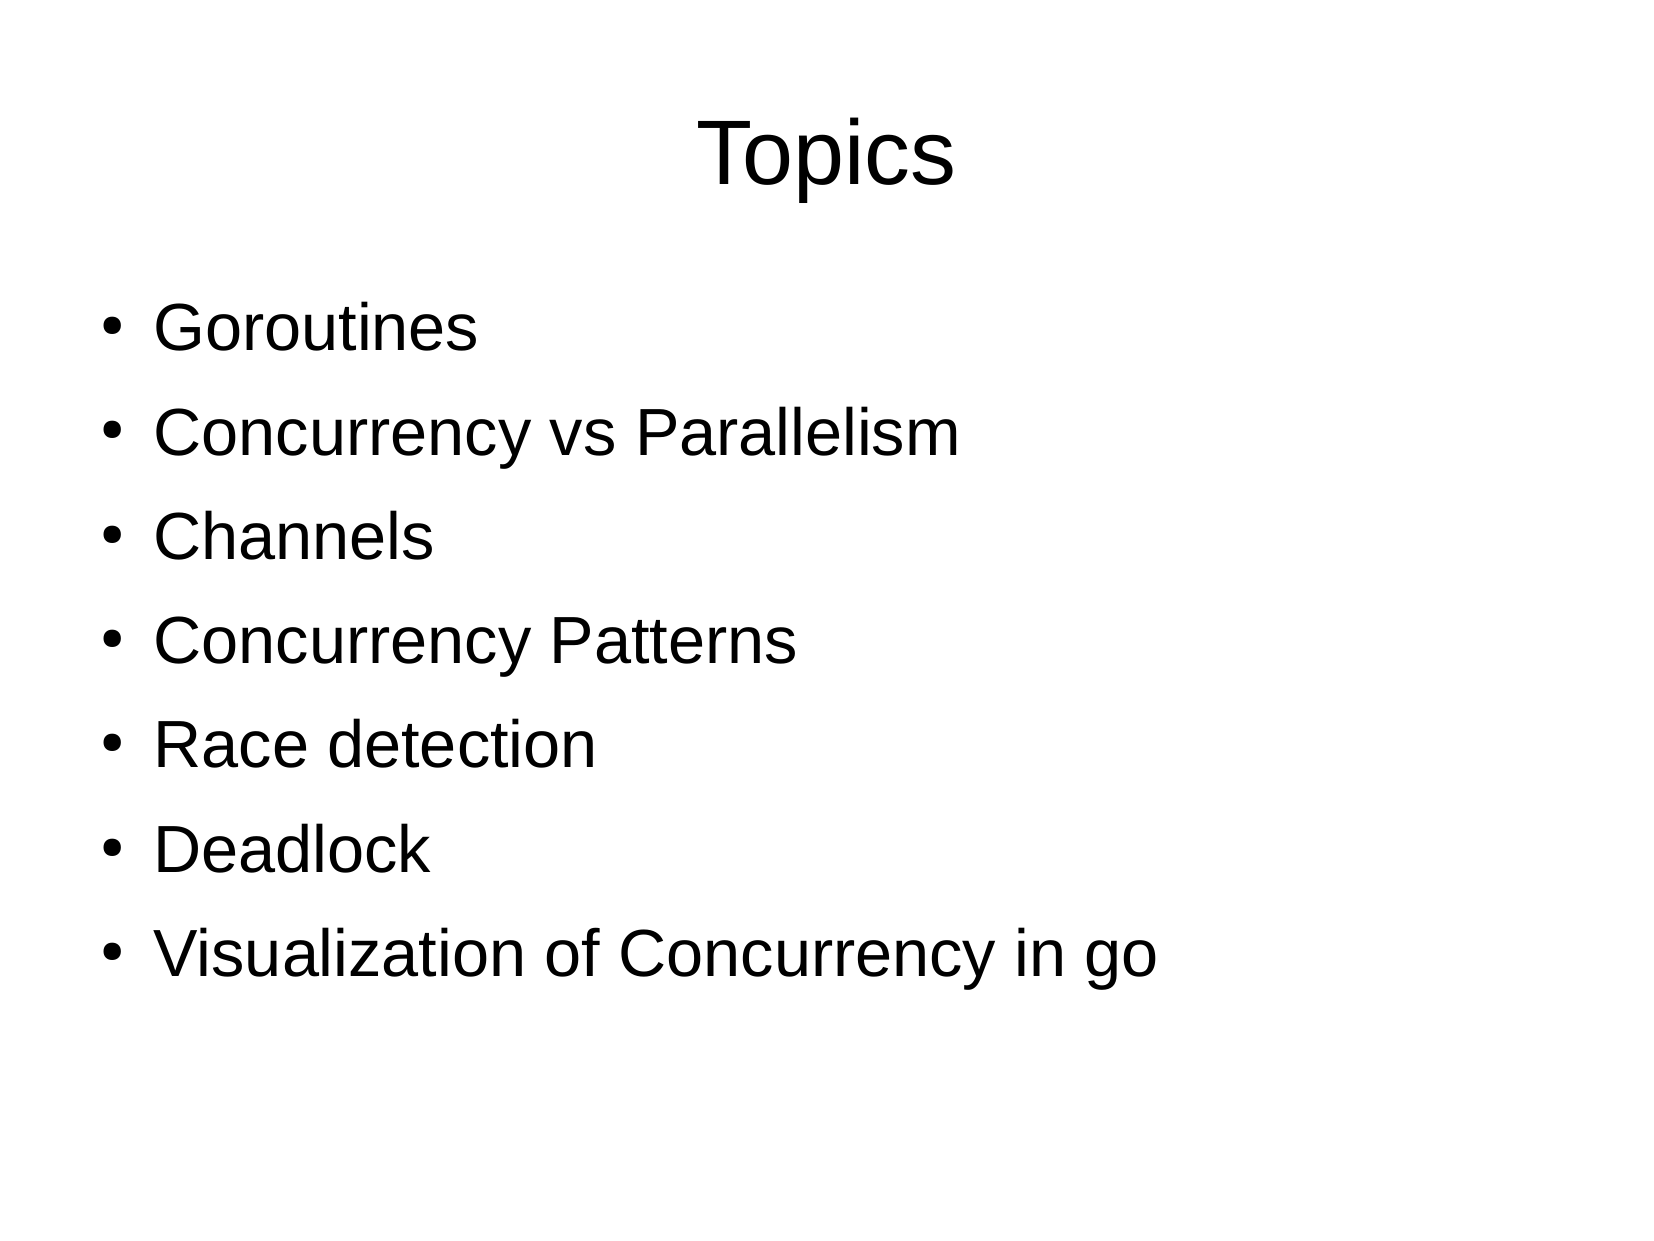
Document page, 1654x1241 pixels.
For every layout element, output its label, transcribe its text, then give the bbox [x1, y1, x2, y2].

list Goroutines Concurrency vs Parallelism Channels Concurrency Patterns Race detection Deadlock Visualization of Concurrency in go [82, 290, 1571, 1010]
title Topics [82, 49, 1571, 257]
